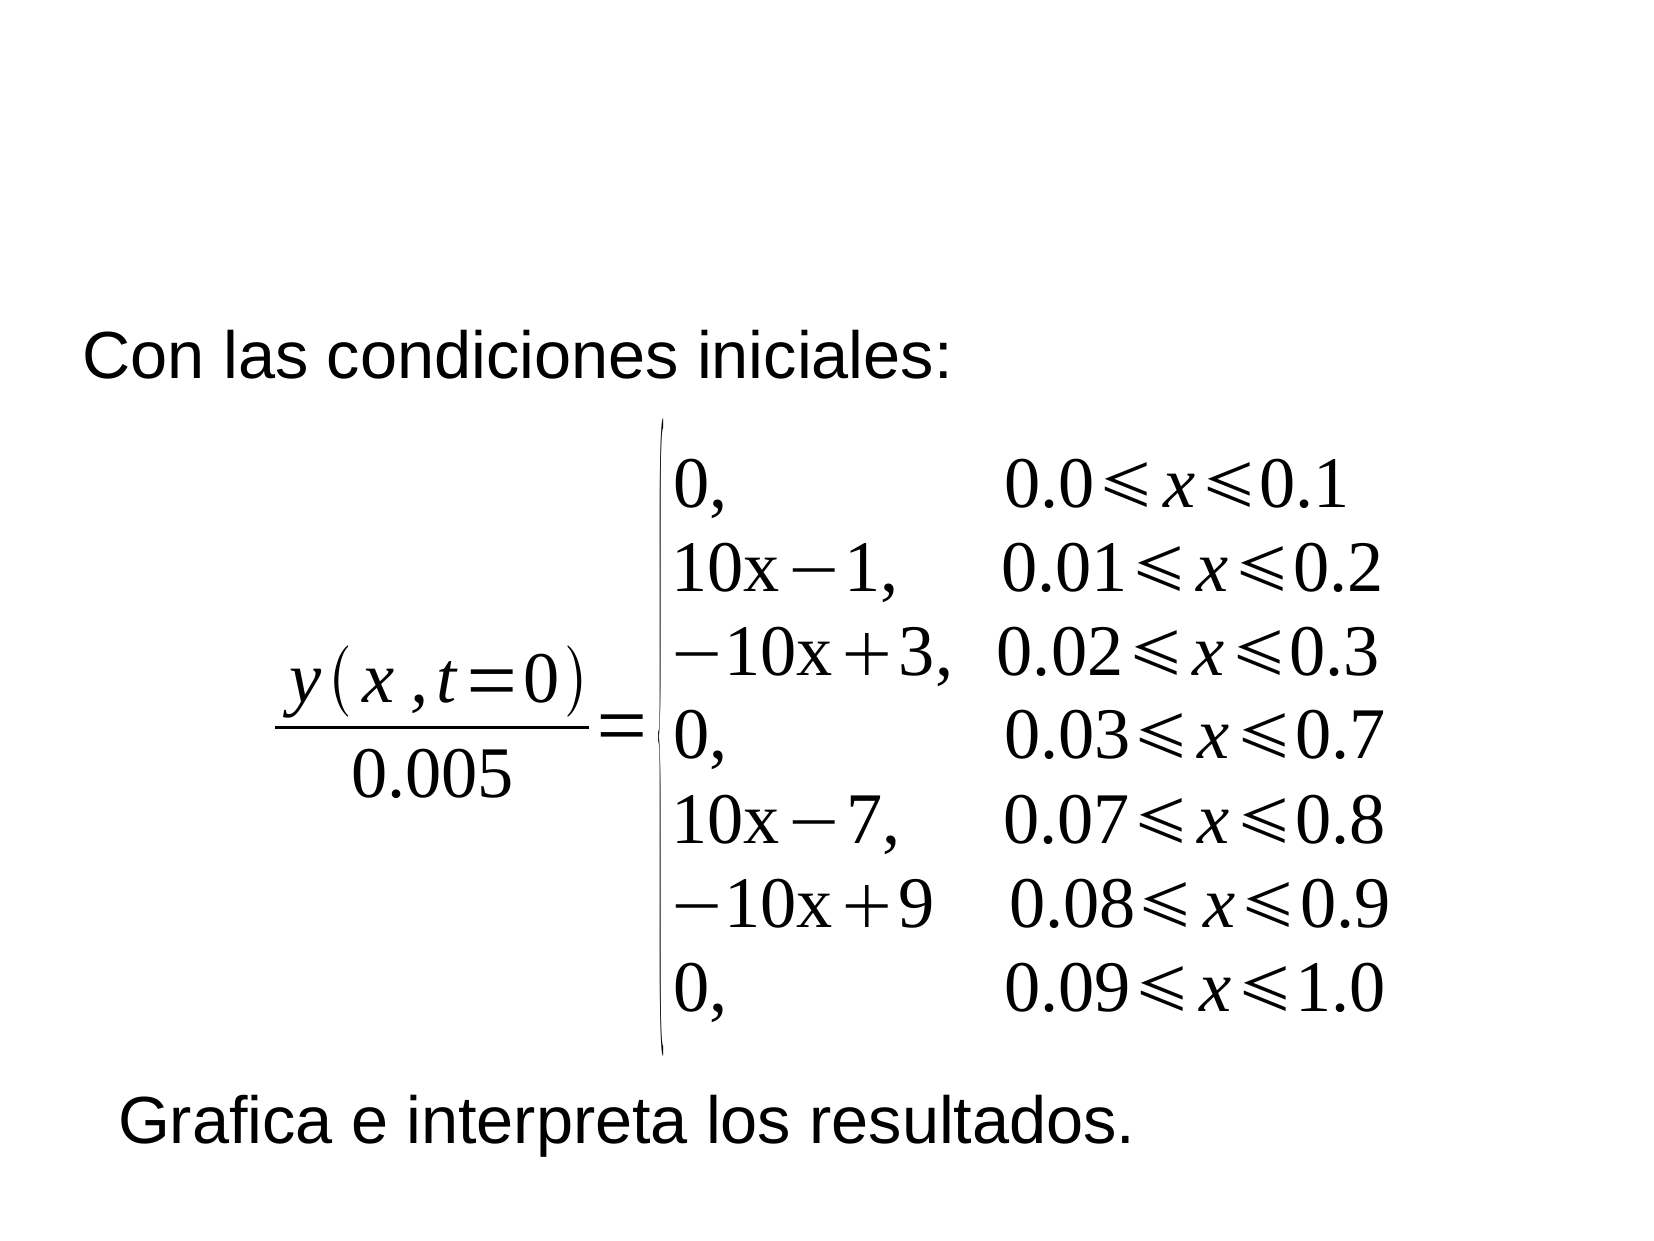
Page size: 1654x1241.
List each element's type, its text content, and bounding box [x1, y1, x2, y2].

subtitle Con las condiciones iniciales: [82, 297, 1571, 414]
chart [265, 413, 1398, 1057]
text_box Grafica e interpreta los resultados. [118, 1062, 1607, 1179]
